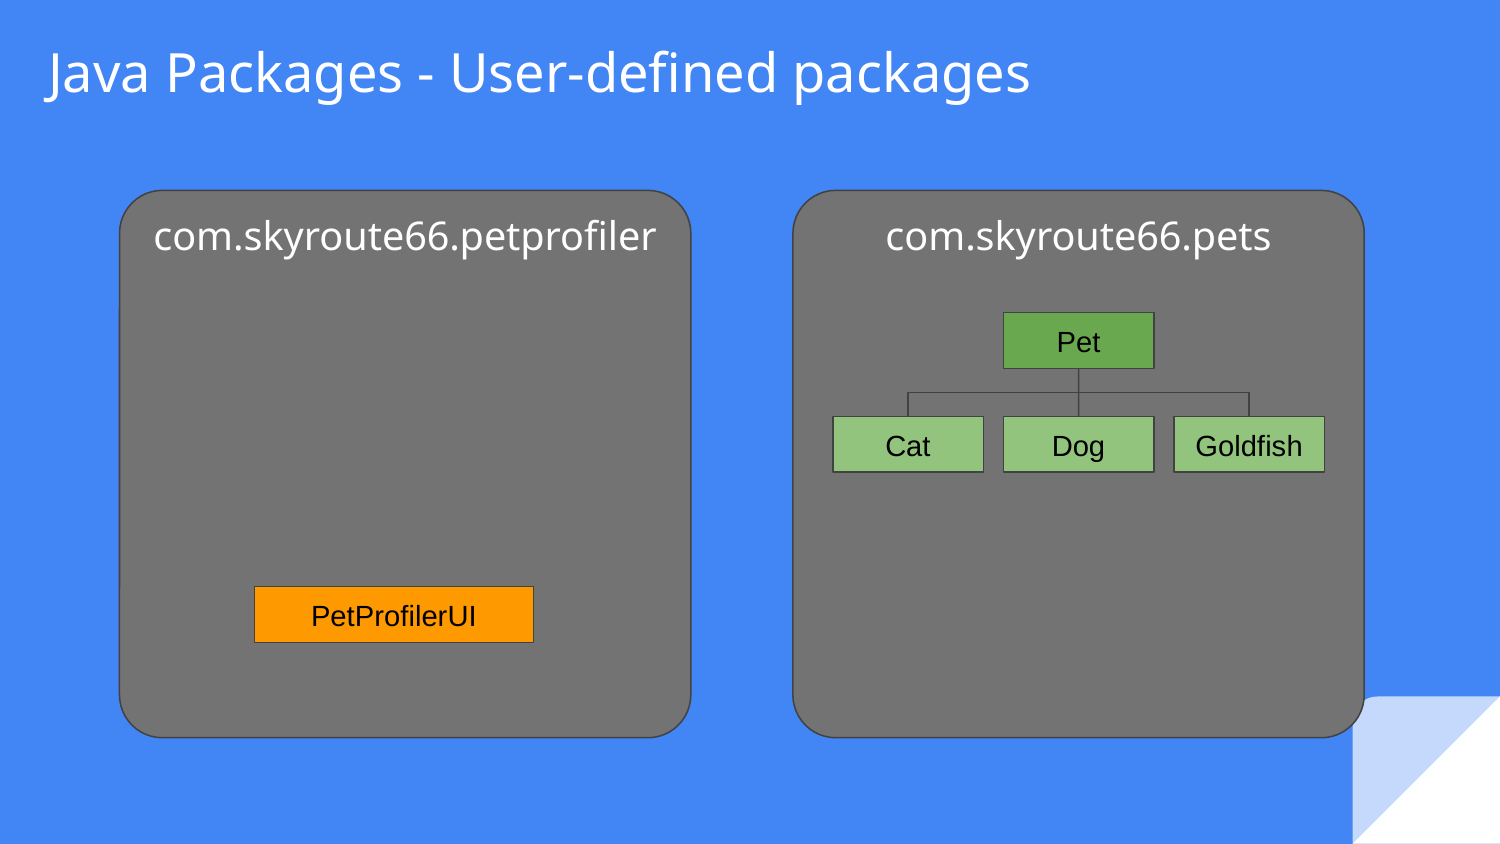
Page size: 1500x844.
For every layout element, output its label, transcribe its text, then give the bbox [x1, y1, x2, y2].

text_box PetProfilerUI [254, 586, 534, 643]
text_box [792, 209, 1365, 738]
text_box com.skyroute66.pets [800, 199, 1357, 270]
title Java Packages - User-defined packages [33, 36, 1452, 119]
text_box Pet [1003, 312, 1154, 369]
text_box [810, 190, 1348, 199]
text_box [119, 208, 691, 738]
text_box Cat [832, 416, 984, 473]
text_box Goldfish [1173, 416, 1325, 473]
text_box com.skyroute66.petprofiler [127, 199, 683, 270]
text_box Dog [1003, 416, 1154, 473]
text_box [136, 190, 674, 199]
